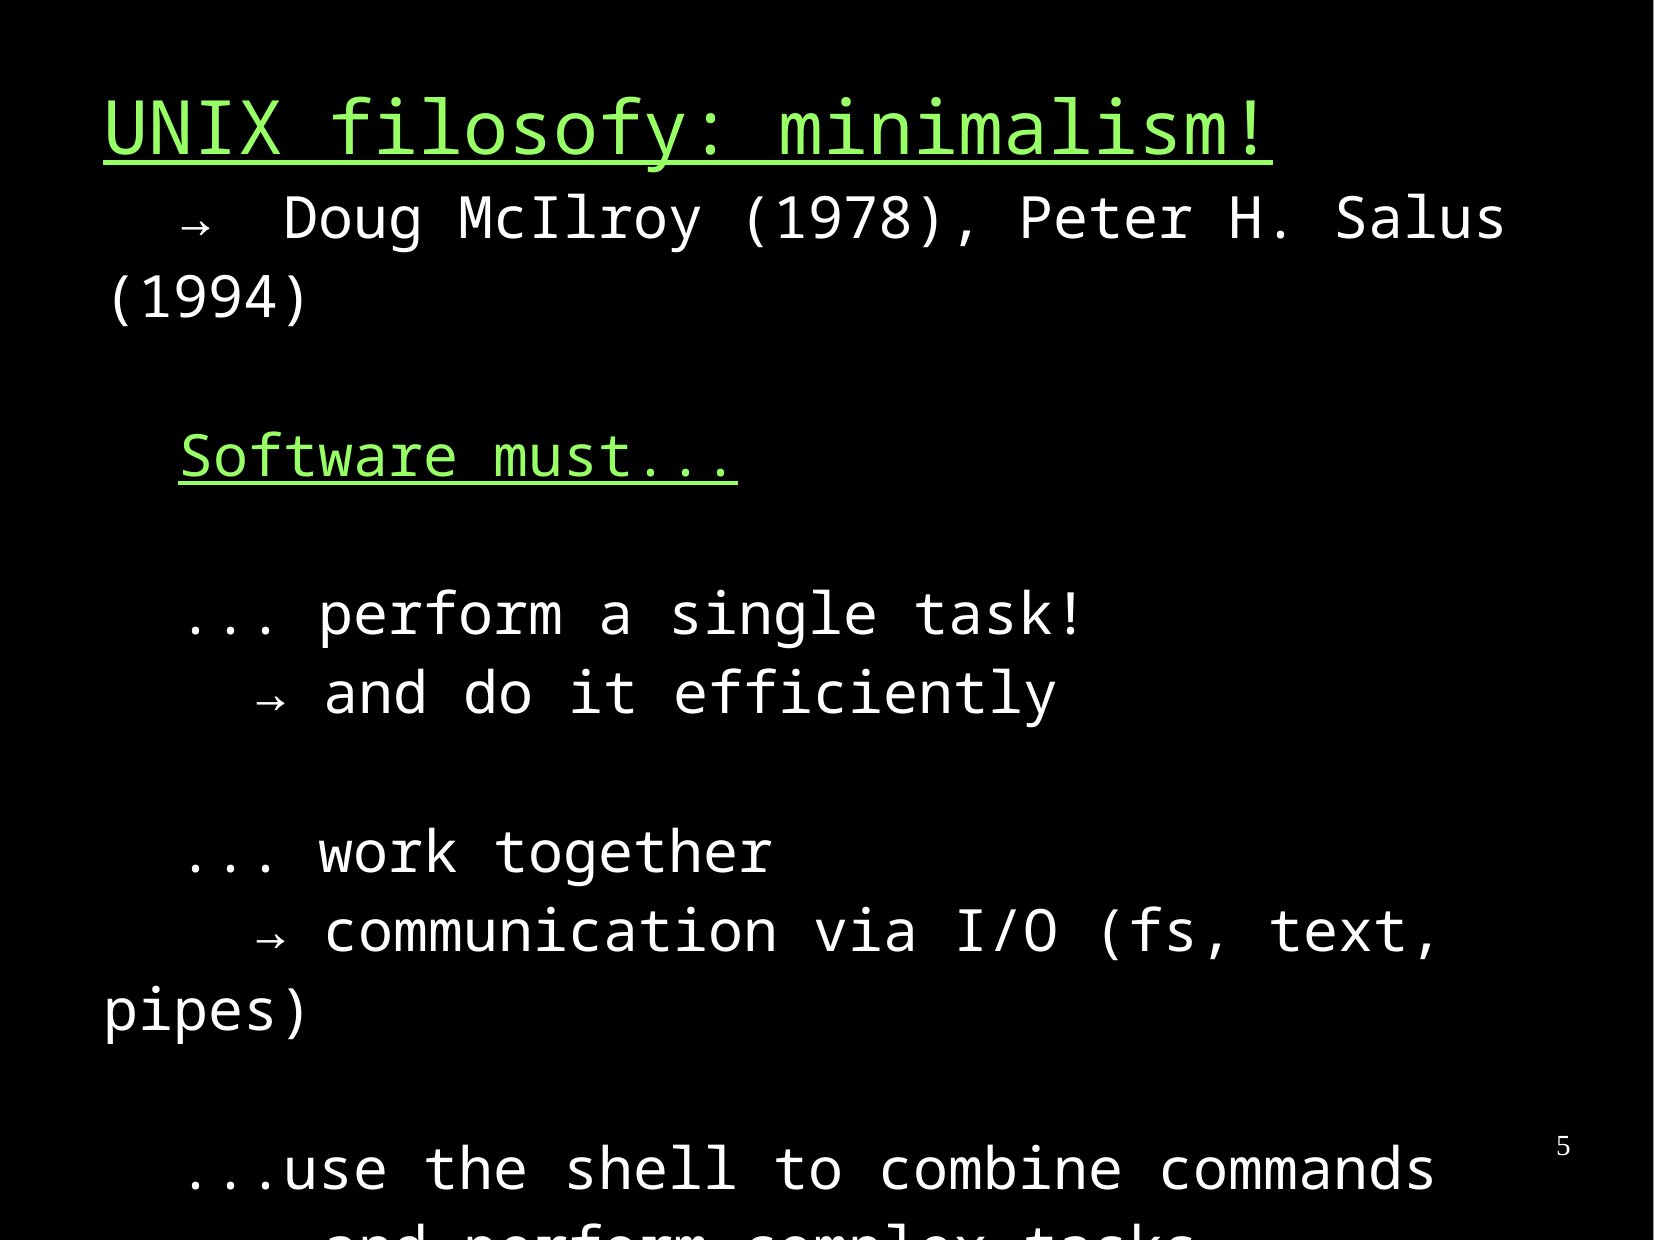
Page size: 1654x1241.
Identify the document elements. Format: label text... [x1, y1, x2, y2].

text_box UNIX filosofy: minimalism! → Doug McIlroy (1978), Peter H. Salus (1994) Software must... ... perform a single task! → and do it efficiently ... work together → communication via I/O (fs, text, pipes) ...use the shell to combine commands → and perform complex tasks GNU, Free Software Fundation → R. Stallman (1983) → promotes the universal freedom to study, distribute, create, and modify computer software [88, 66, 1542, 1163]
